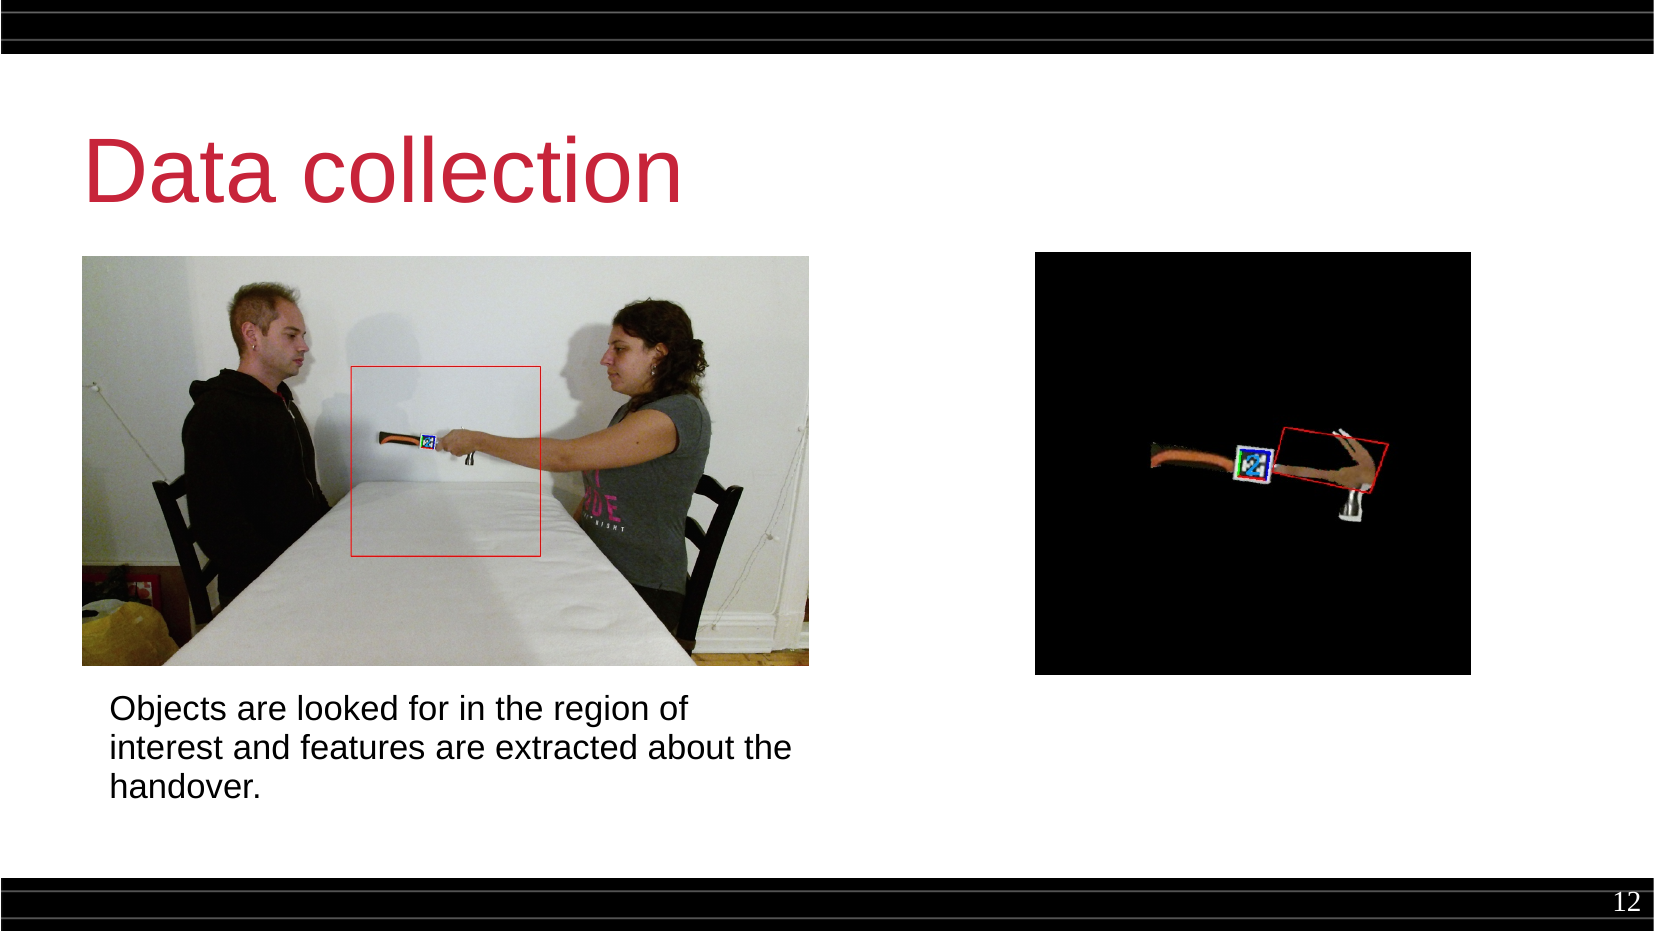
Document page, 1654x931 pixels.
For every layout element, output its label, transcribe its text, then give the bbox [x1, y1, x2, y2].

picture [82, 256, 809, 666]
picture [1035, 252, 1471, 676]
picture [1, 0, 1654, 54]
list Objects are looked for in the region of interest and features are extracted about the handover. [72, 689, 799, 808]
title Data collection [82, 92, 1571, 249]
picture [1, 878, 1654, 931]
